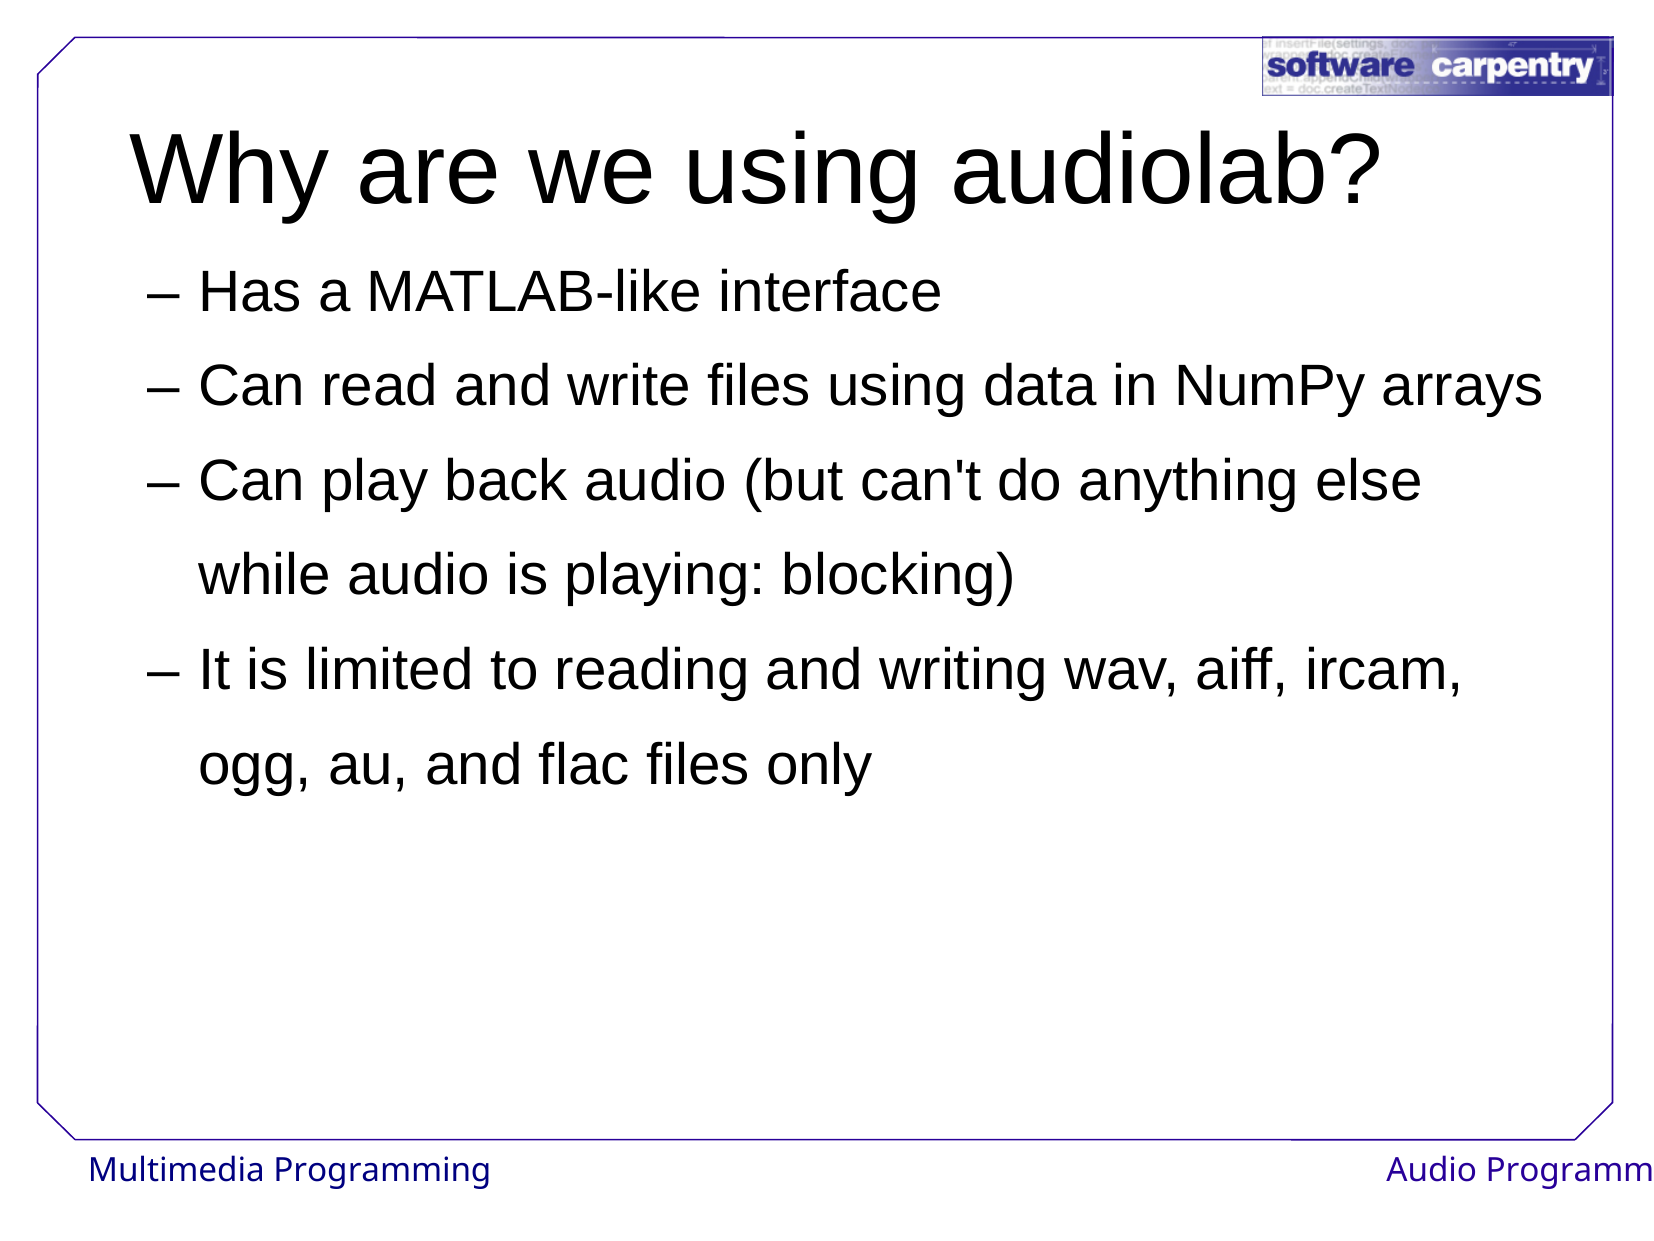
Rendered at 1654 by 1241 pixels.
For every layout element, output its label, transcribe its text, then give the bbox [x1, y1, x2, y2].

list – Has a MATLAB-like interface – Can read and write files using data in NumPy arrays – Can play back audio (but can't do anything else while audio is playing: blocking) – It is limited to reading and writing wav, aiff, ircam, ogg, au, and flac files only [108, 251, 1584, 1150]
picture [1262, 36, 1614, 96]
title Why are we using audiolab? [90, 106, 1423, 234]
